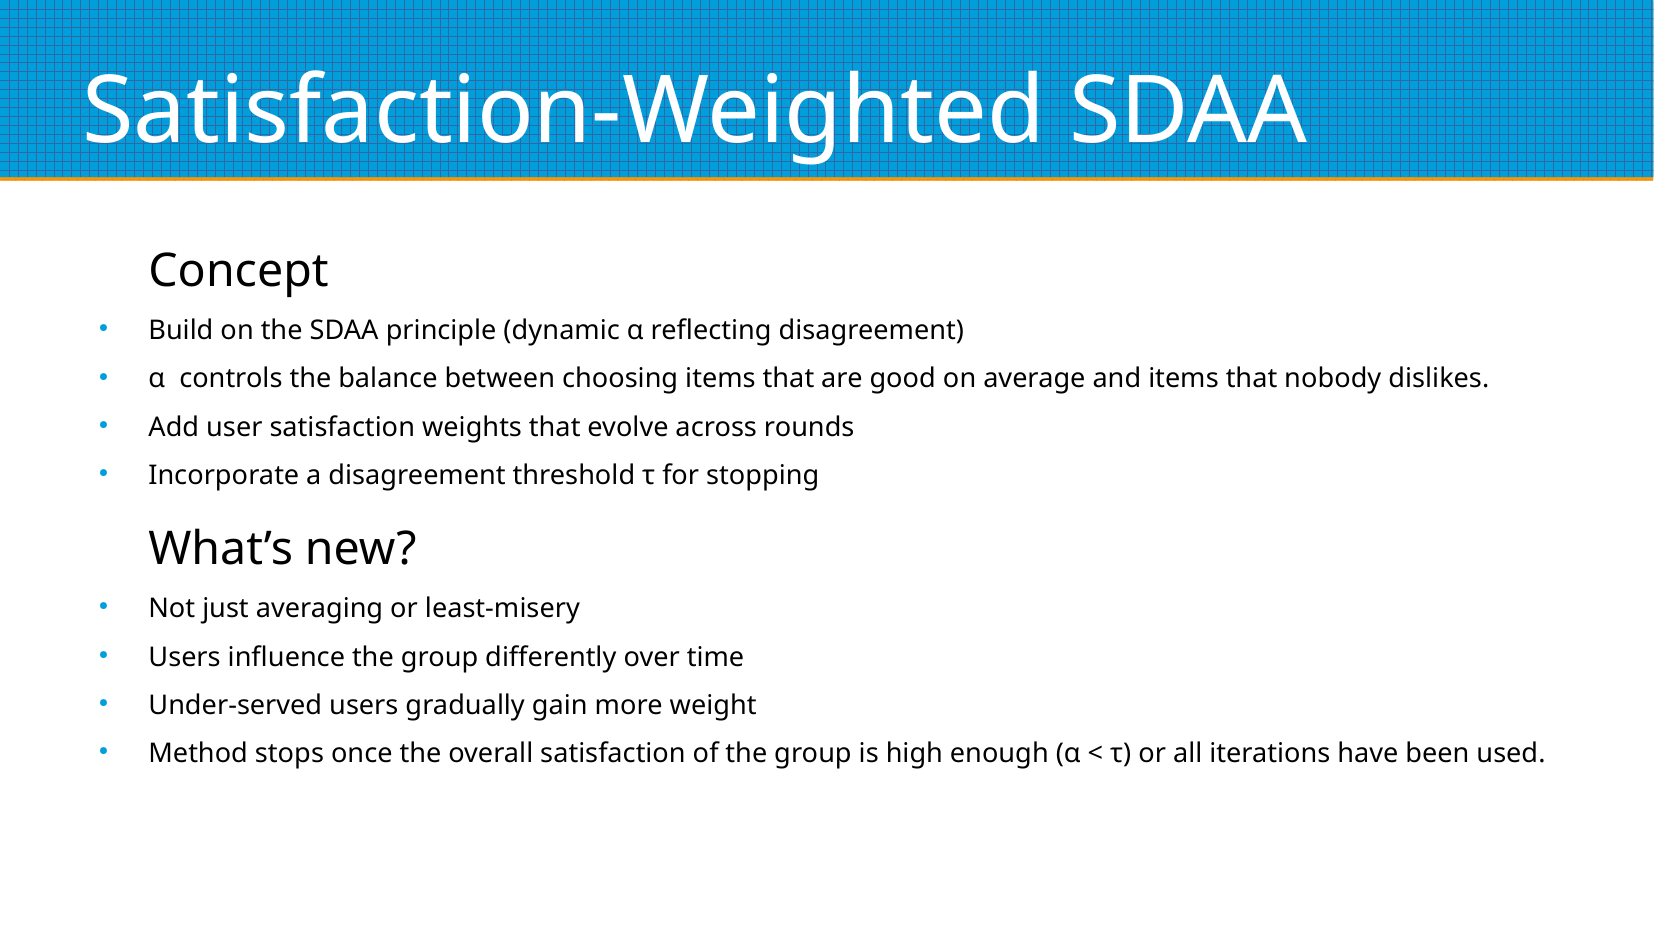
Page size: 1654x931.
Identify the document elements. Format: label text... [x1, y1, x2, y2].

title Satisfaction-Weighted SDAA [82, 14, 1571, 171]
list Concept Build on the SDAA principle (dynamic α reflecting disagreement) α controls the balance between choosing items that are good on average and items that nobody dislikes. Add user satisfaction weights that evolve across rounds Incorporate a disagreement threshold τ for stopping What’s new? Not just averaging or least-misery Users influence the group differently over time Under-served users gradually gain more weight Method stops once the overall satisfaction of the group is high enough (α < τ) or all iterations have been used. [82, 236, 1563, 811]
